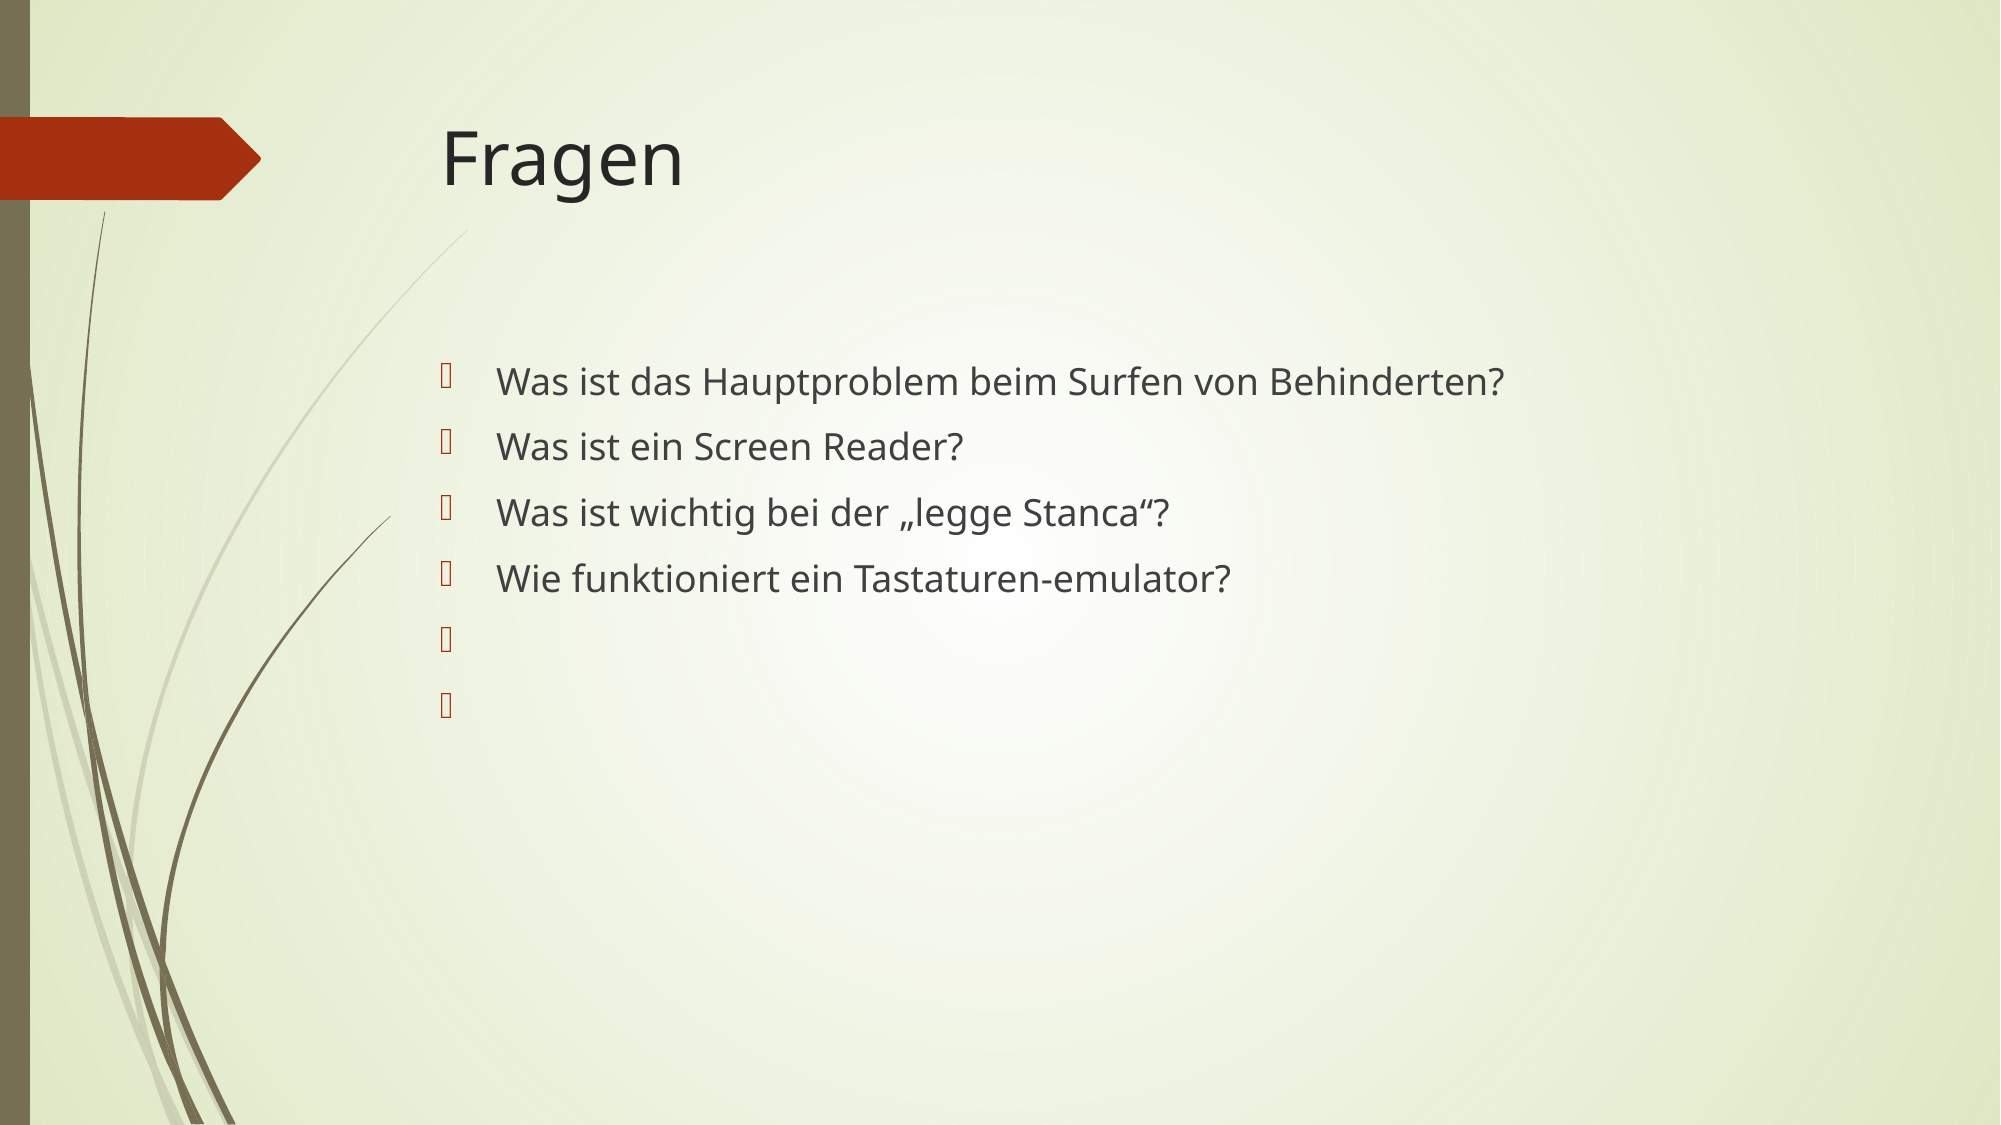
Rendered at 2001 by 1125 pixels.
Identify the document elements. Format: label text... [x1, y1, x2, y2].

title Fragen [425, 102, 1888, 313]
list Was ist das Hauptproblem beim Surfen von Behinderten? Was ist ein Screen Reader? Was ist wichtig bei der „legge Stanca“? Wie funktioniert ein Tastaturen-emulator? [424, 350, 1888, 970]
